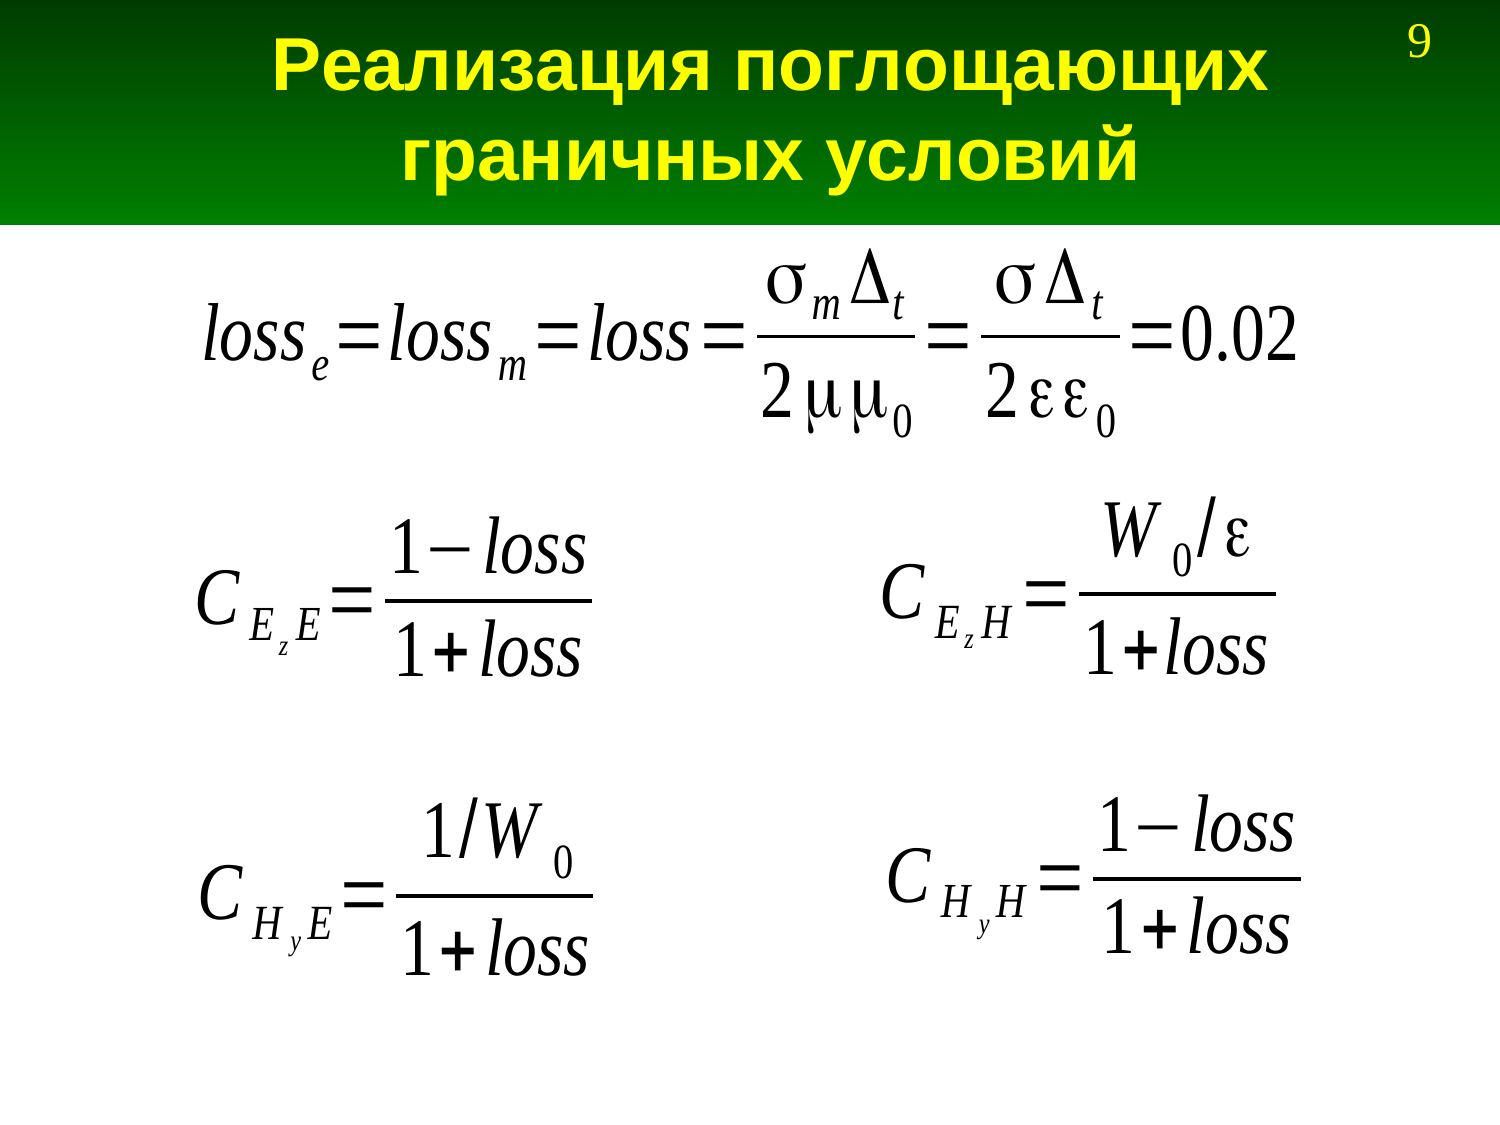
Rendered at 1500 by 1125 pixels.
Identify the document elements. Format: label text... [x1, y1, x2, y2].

chart [862, 484, 1295, 691]
chart [868, 779, 1321, 974]
chart [177, 502, 612, 697]
chart [180, 785, 614, 993]
chart [184, 241, 1316, 447]
title Реализация поглощающих граничных условий [100, 7, 1441, 204]
